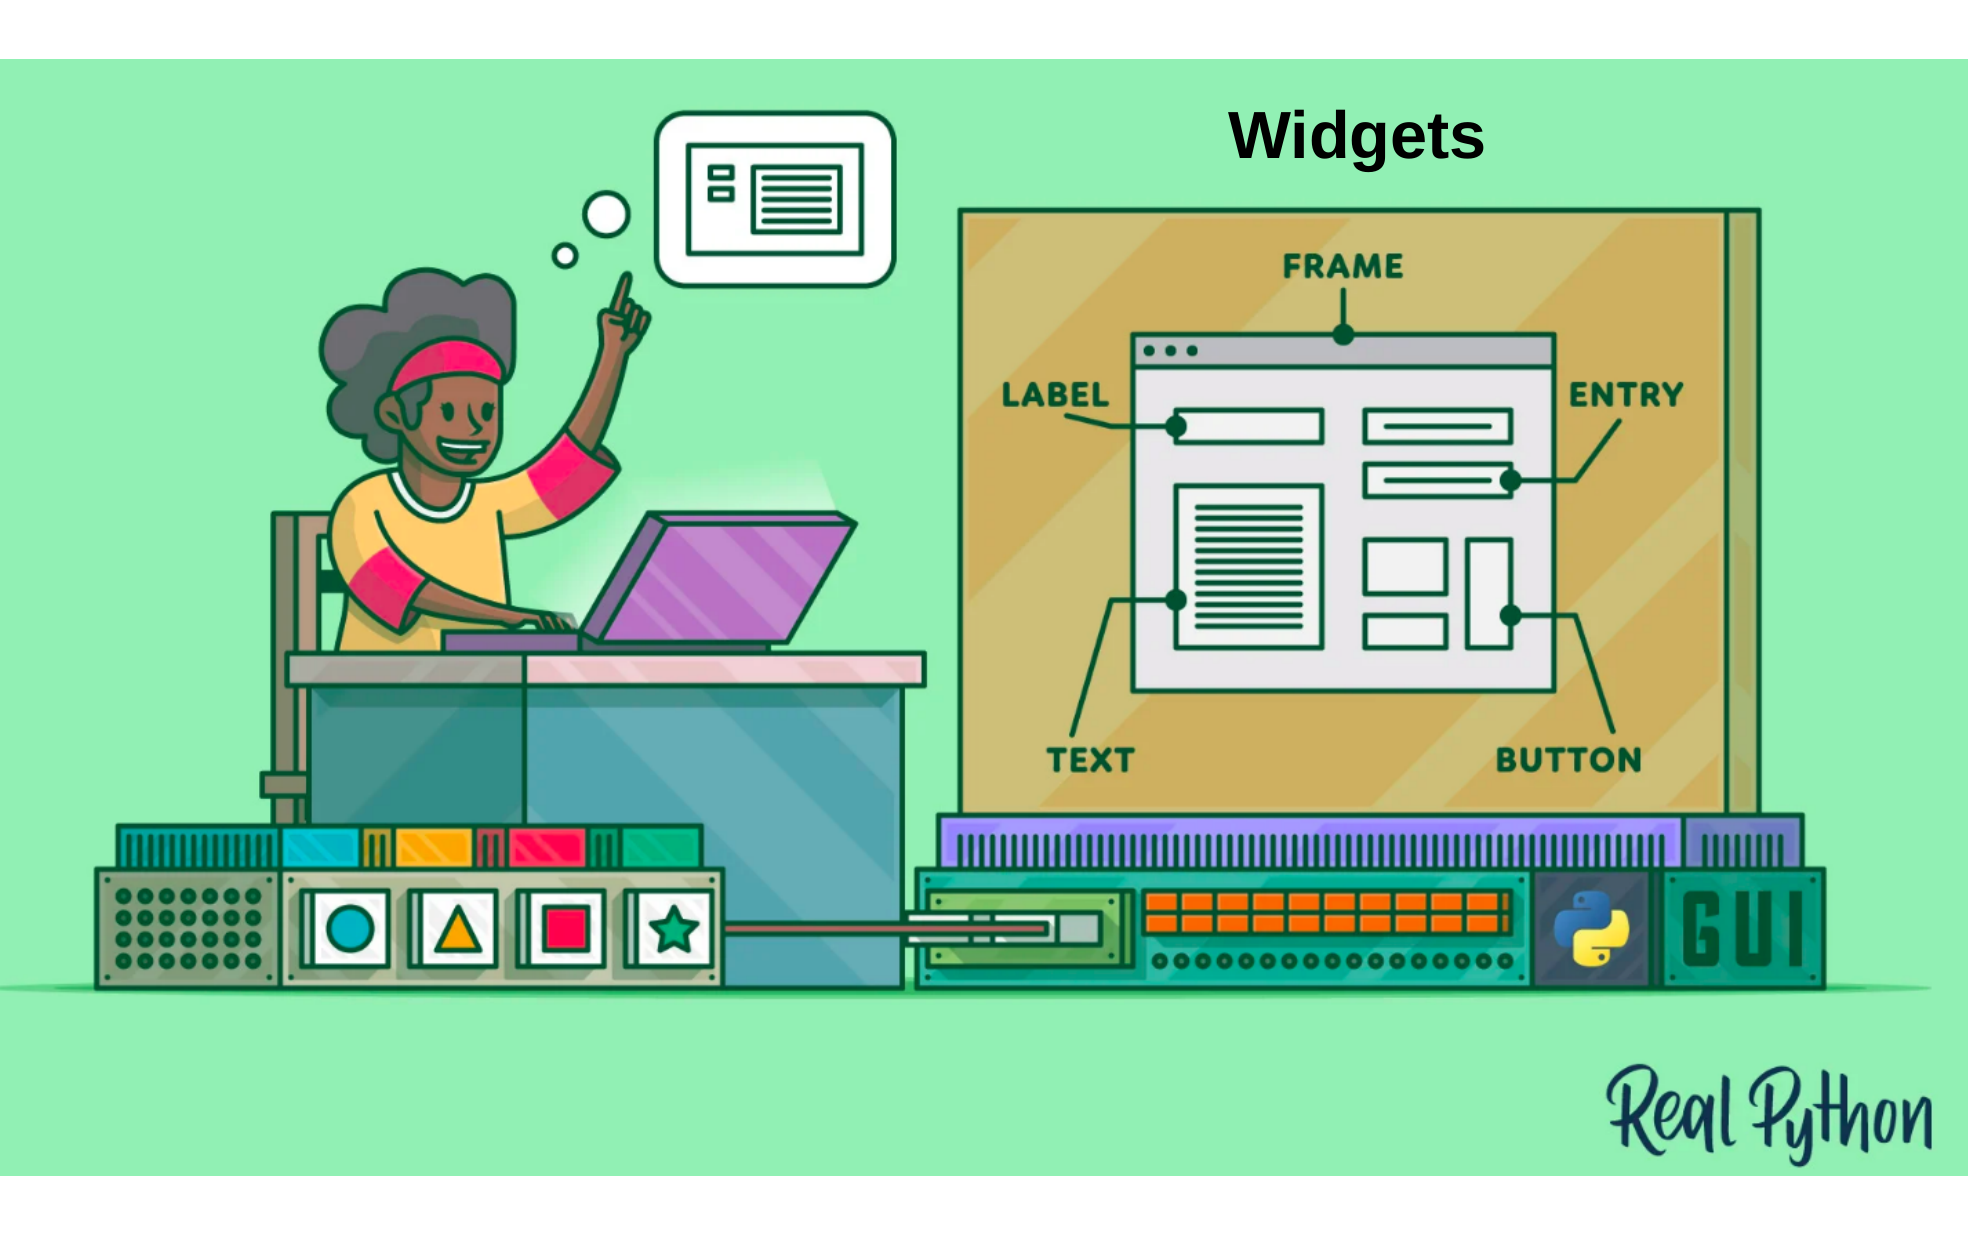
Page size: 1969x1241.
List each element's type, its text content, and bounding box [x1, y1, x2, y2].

picture [0, 59, 1968, 1176]
text_box Widgets [1065, 90, 1651, 181]
